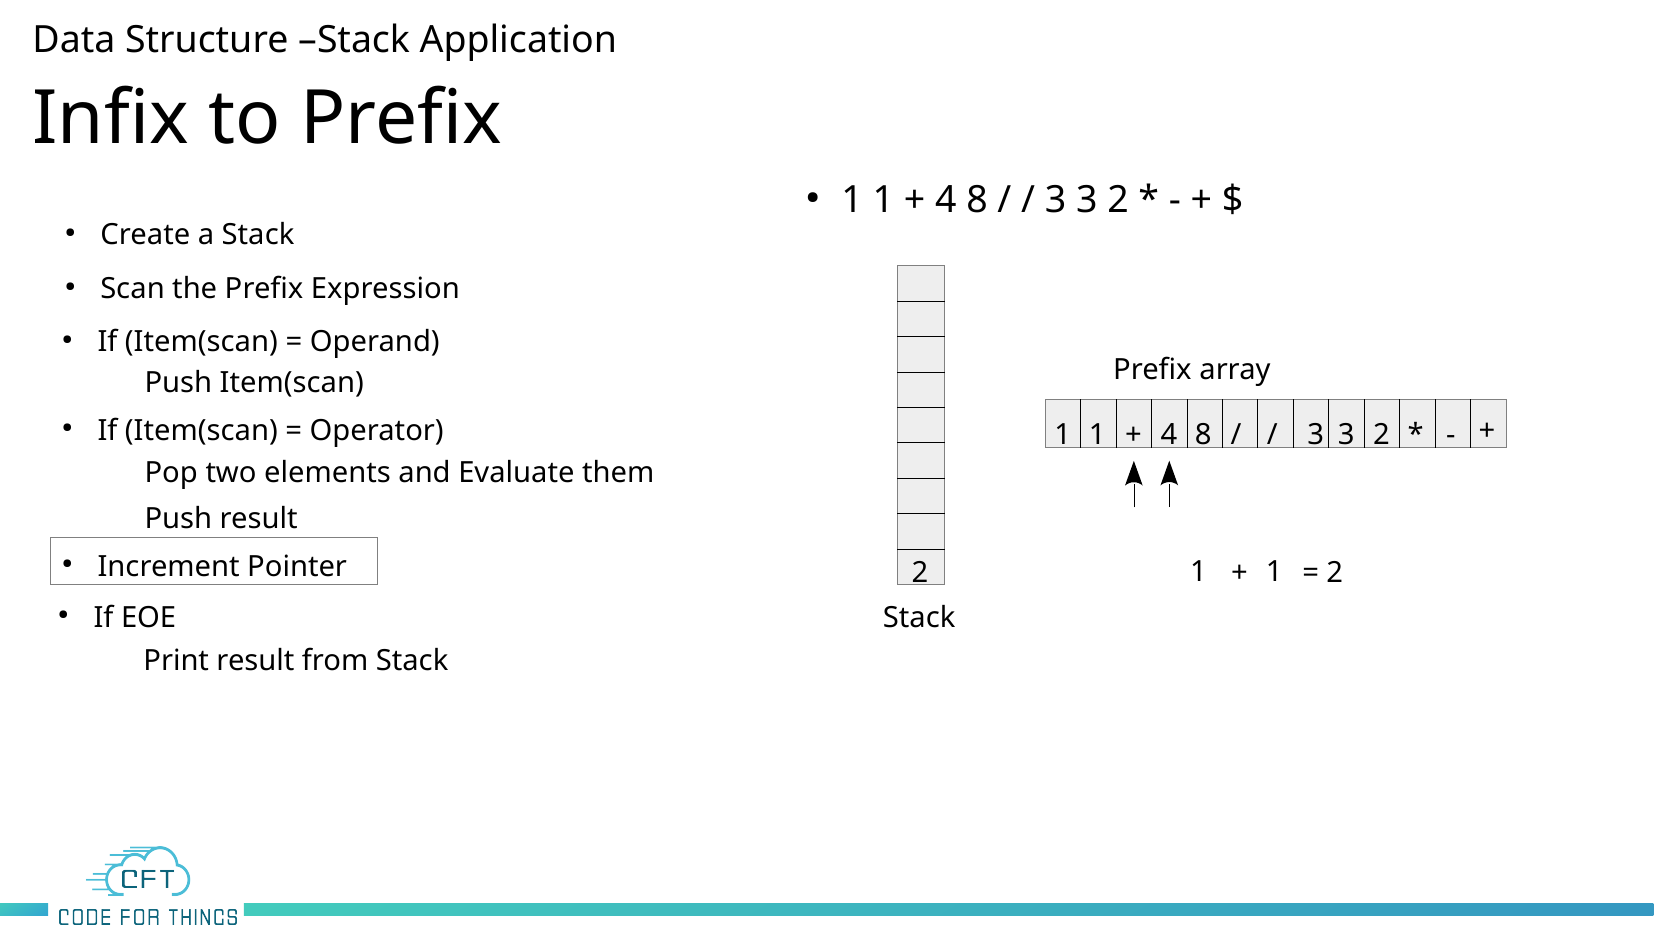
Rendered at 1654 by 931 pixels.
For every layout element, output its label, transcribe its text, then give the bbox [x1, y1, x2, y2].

text_box [897, 265, 945, 301]
text_box If (Item(scan) = Operand) [47, 312, 491, 373]
text_box 1 [1039, 405, 1088, 455]
text_box [1045, 399, 1080, 405]
text_box [1117, 399, 1151, 405]
text_box [1365, 399, 1399, 405]
picture [59, 846, 237, 925]
text_box + [1216, 543, 1271, 593]
text_box [1223, 399, 1257, 405]
text_box [1436, 399, 1470, 405]
text_box [897, 514, 945, 543]
text_box / [1215, 405, 1252, 456]
text_box Push result [94, 490, 426, 550]
text_box [897, 443, 945, 478]
text_box 1 1 + 4 8 / / 3 3 2 * - + $ [791, 165, 1377, 225]
text_box Prefix array [1098, 340, 1312, 390]
text_box [1258, 399, 1293, 405]
text_box Push Item(scan) [94, 373, 426, 401]
text_box Increment Pointer [47, 537, 621, 597]
text_box 8 [1180, 405, 1229, 455]
text_box [897, 479, 945, 513]
text_box 1 [1175, 543, 1216, 593]
text_box If (Item(scan) = Operator) [47, 401, 496, 461]
text_box [897, 337, 945, 372]
text_box [1400, 399, 1435, 405]
text_box - [1431, 405, 1472, 455]
title Data Structure –Stack Application Infix to Prefix [32, 12, 1536, 166]
text_box [1081, 399, 1116, 406]
text_box [897, 408, 945, 442]
text_box 1 [1074, 406, 1123, 456]
text_box [1188, 399, 1222, 405]
text_box [897, 373, 945, 407]
text_box [1329, 399, 1364, 405]
text_box 2 [896, 543, 946, 593]
text_box 4 [1145, 405, 1180, 455]
text_box 3 [1292, 405, 1341, 455]
text_box / [1252, 405, 1301, 456]
text_box 3 [1341, 405, 1372, 455]
text_box Print result from Stack [93, 631, 615, 691]
text_box 1 [1271, 543, 1287, 593]
text_box [1152, 399, 1187, 405]
text_box 2 [1372, 405, 1407, 455]
text_box [1294, 399, 1328, 405]
text_box * [1407, 405, 1431, 455]
text_box If EOE [43, 588, 375, 638]
text_box + [1463, 401, 1518, 451]
text_box + [1110, 405, 1145, 455]
text_box = 2 [1287, 543, 1382, 593]
text_box Create a Stack [50, 206, 355, 266]
text_box [897, 302, 945, 336]
text_box Scan the Prefix Expression [50, 259, 537, 319]
text_box Pop two elements and Evaluate them [94, 443, 709, 502]
text_box Stack [868, 588, 979, 638]
